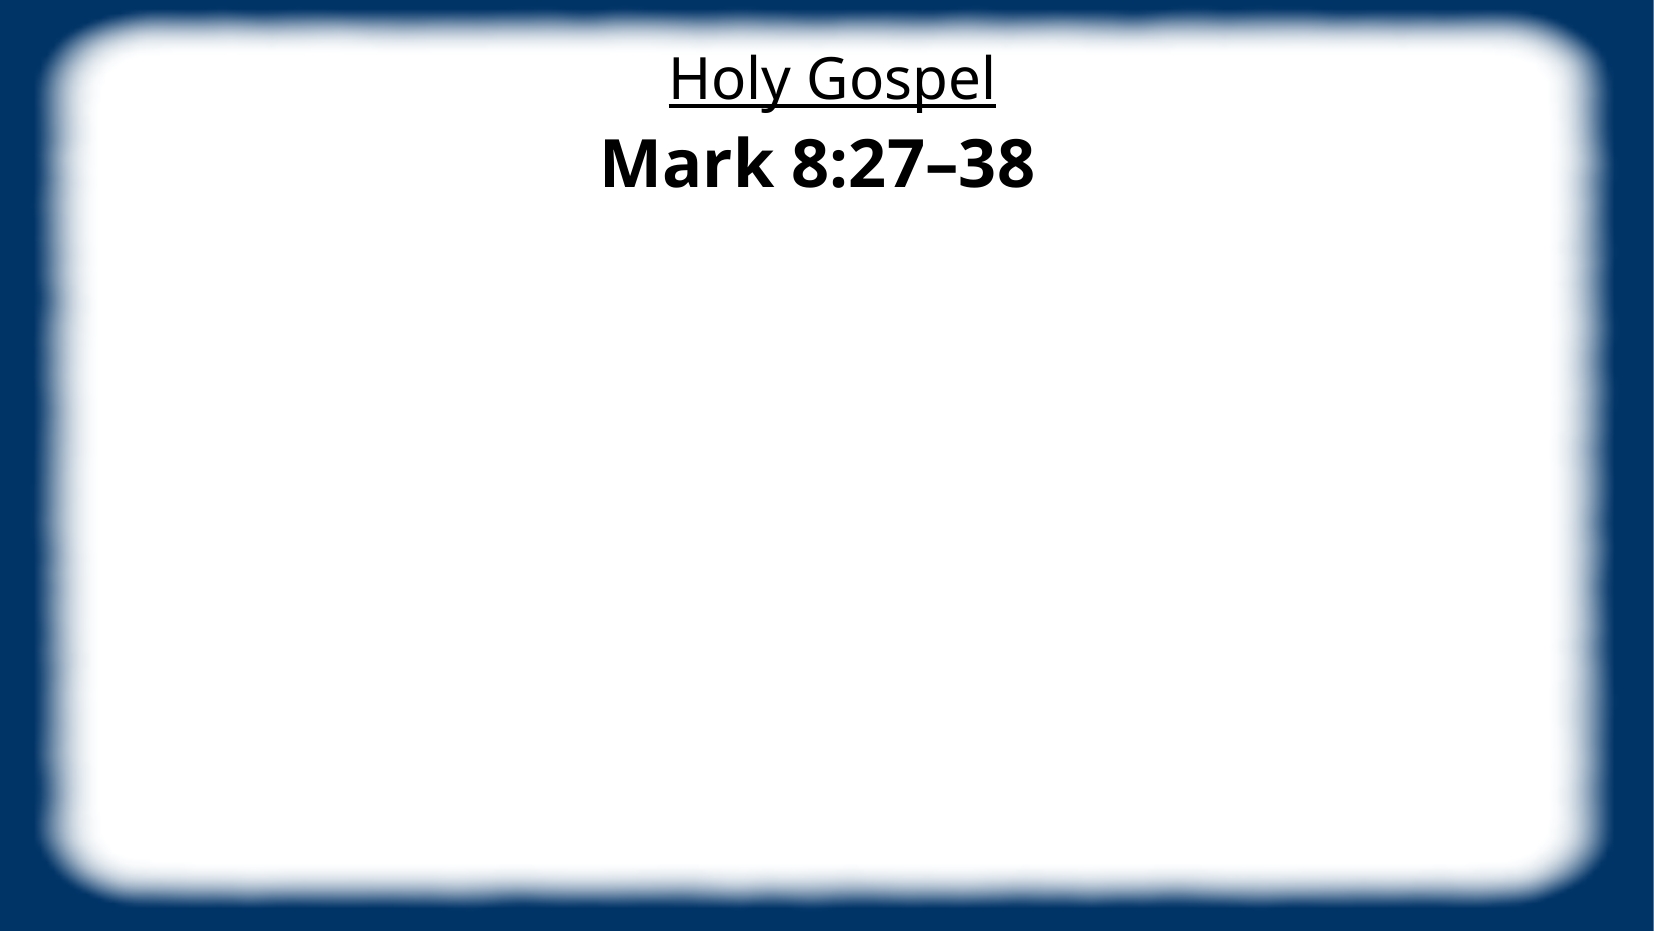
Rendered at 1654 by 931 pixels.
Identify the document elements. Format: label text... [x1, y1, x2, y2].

picture [0, 0, 1654, 931]
text_box Holy Gospel Mark 8:27–38 [75, 30, 1591, 211]
